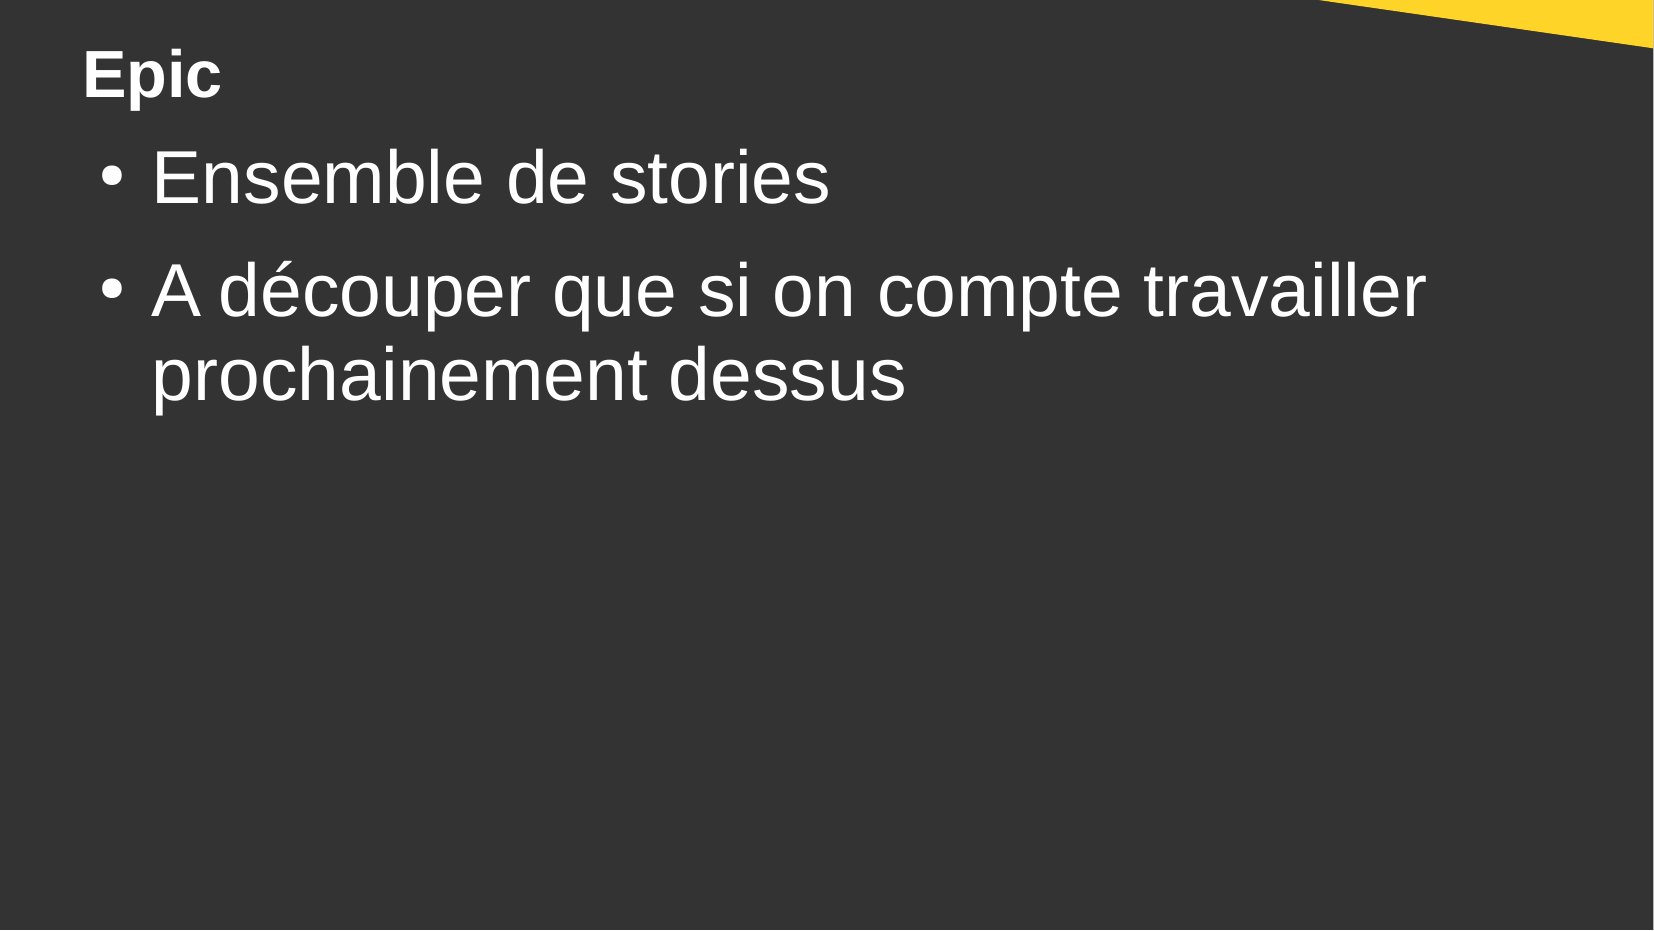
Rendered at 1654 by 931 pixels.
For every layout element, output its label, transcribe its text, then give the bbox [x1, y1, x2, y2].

list Ensemble de stories A découper que si on compte travailler prochainement dessus [80, 135, 1620, 777]
text_box [1318, 0, 1654, 49]
title Epic [82, 37, 1571, 122]
